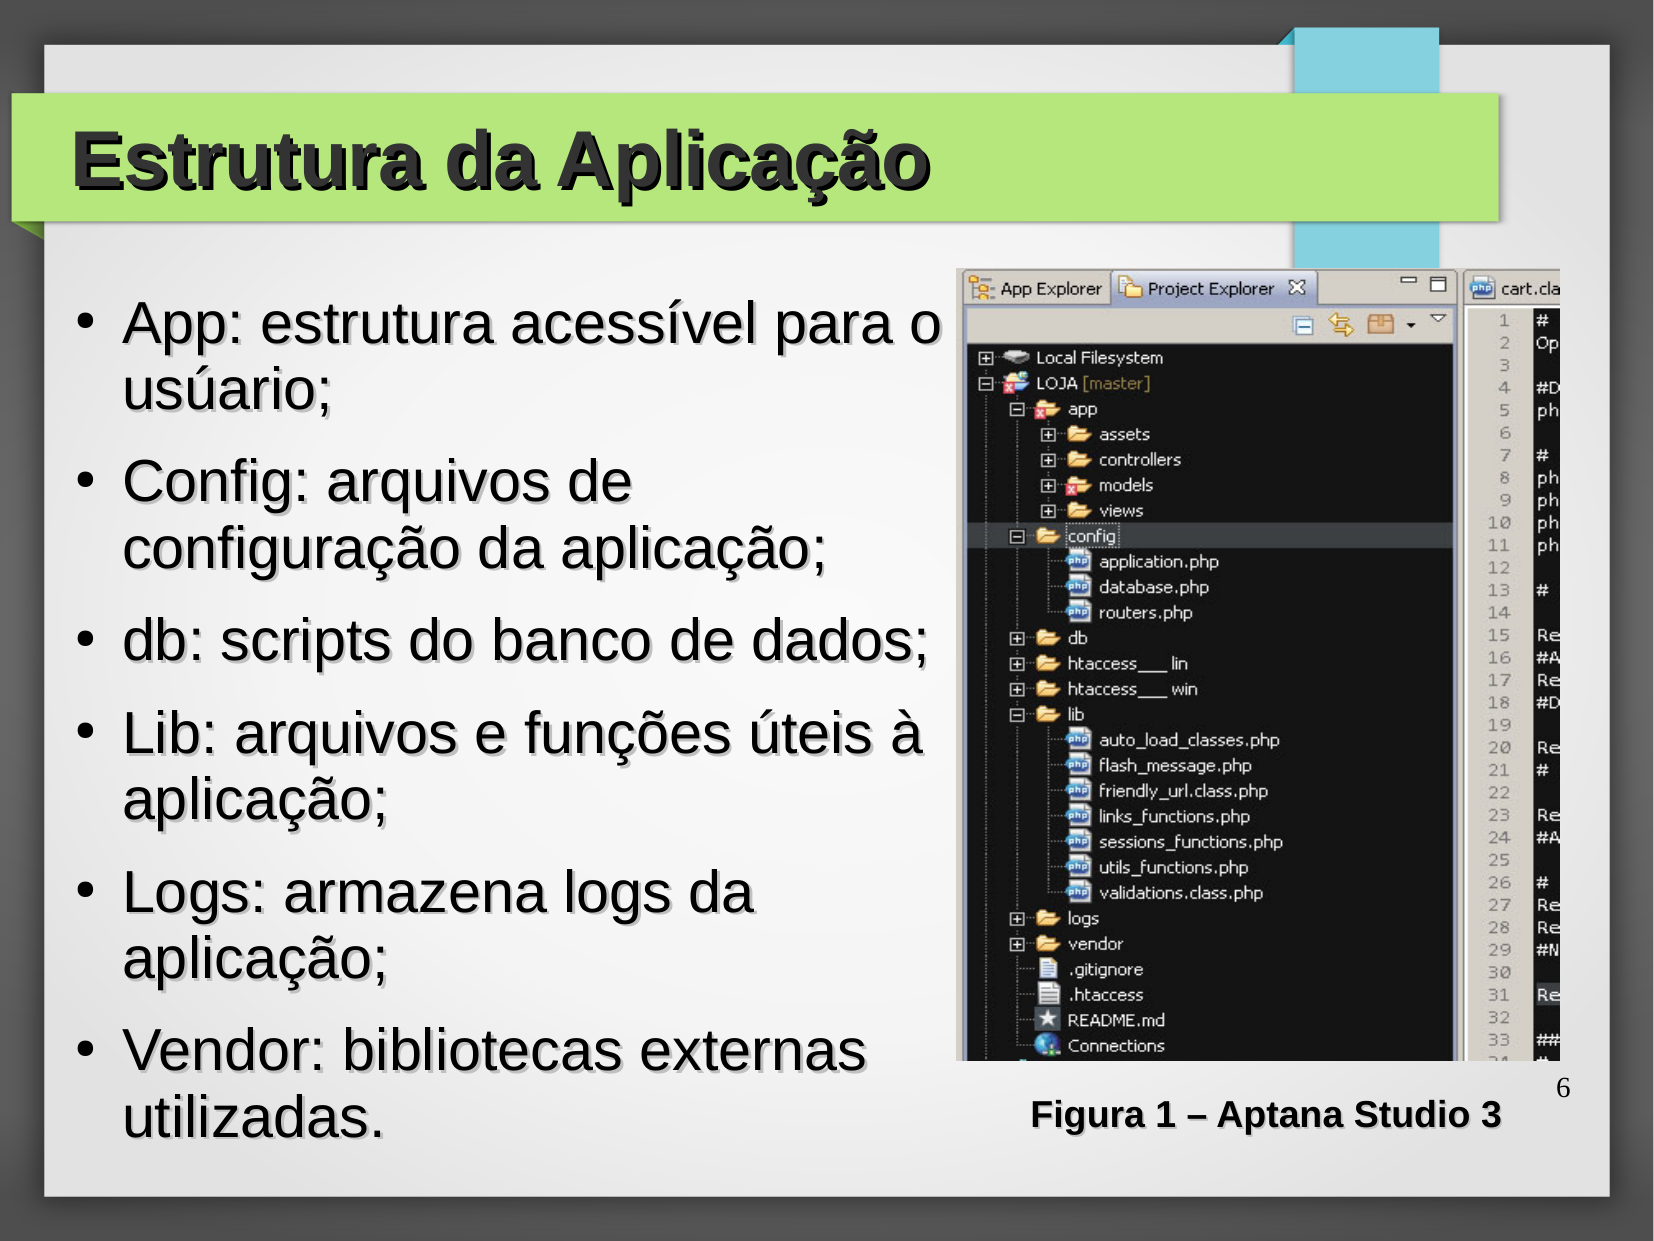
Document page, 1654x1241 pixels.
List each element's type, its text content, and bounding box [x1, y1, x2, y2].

title Estrutura da Aplicação [70, 106, 1229, 213]
text_box Figura 1 – Aptana Studio 3 [1015, 1086, 1518, 1144]
list App: estrutura acessível para o usúario; Config: arquivos de configuração da aplicação; db: scripts do banco de dados; Lib: arquivos e funções úteis à aplicação; Logs: armazena logs da aplicação; Vendor: bibliotecas externas utilizadas. [59, 289, 951, 1164]
picture [0, 0, 1654, 1241]
